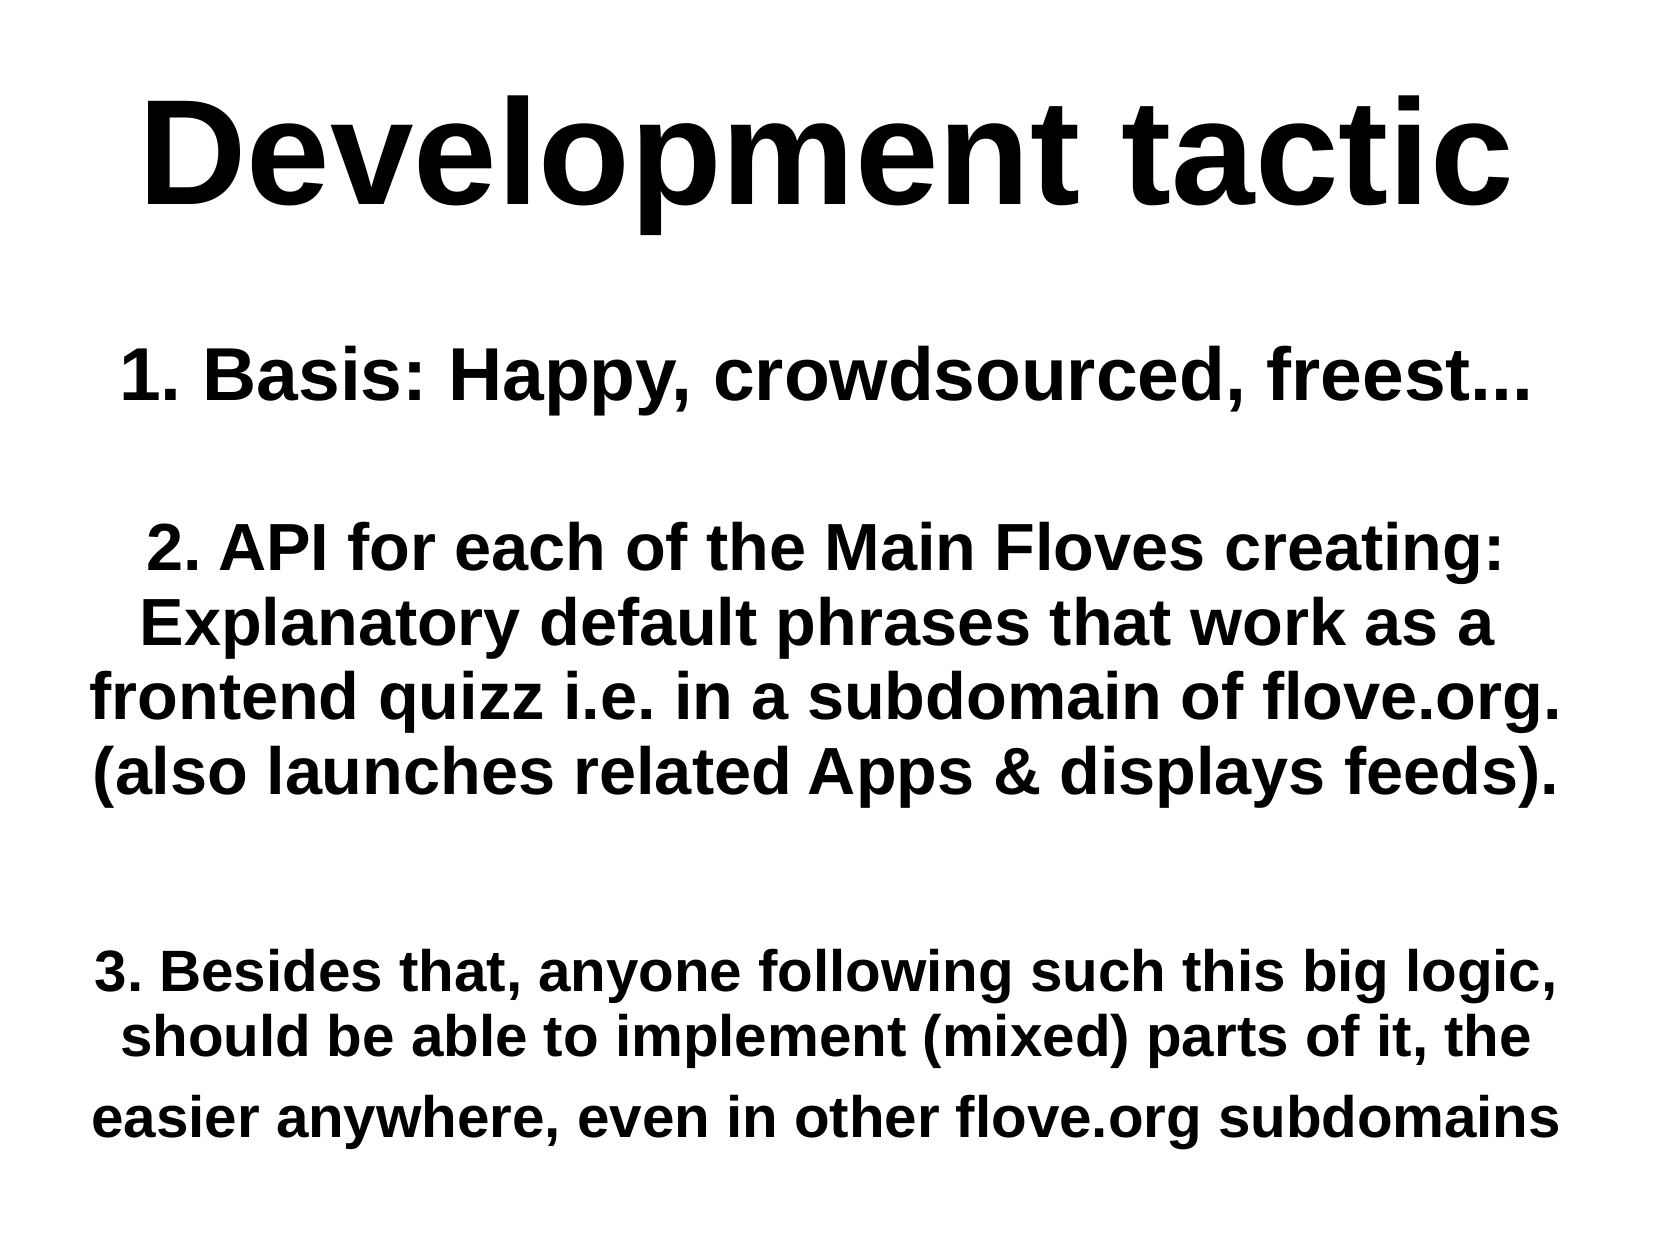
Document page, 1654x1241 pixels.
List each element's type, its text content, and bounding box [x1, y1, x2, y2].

subtitle 1. Basis: Happy, crowdsourced, freest... 2. API for each of the Main Floves creating: Explanatory default phrases that work as a frontend quizz i.e. in a subdomain of flove.org. (also launches related Apps & displays feeds). 3. Besides that, anyone following such this big logic, should be able to implement (mixed) parts of it, the easier anywhere, even in other flove.org subdomains [82, 138, 1571, 1162]
title Development tactic [82, 49, 1571, 138]
